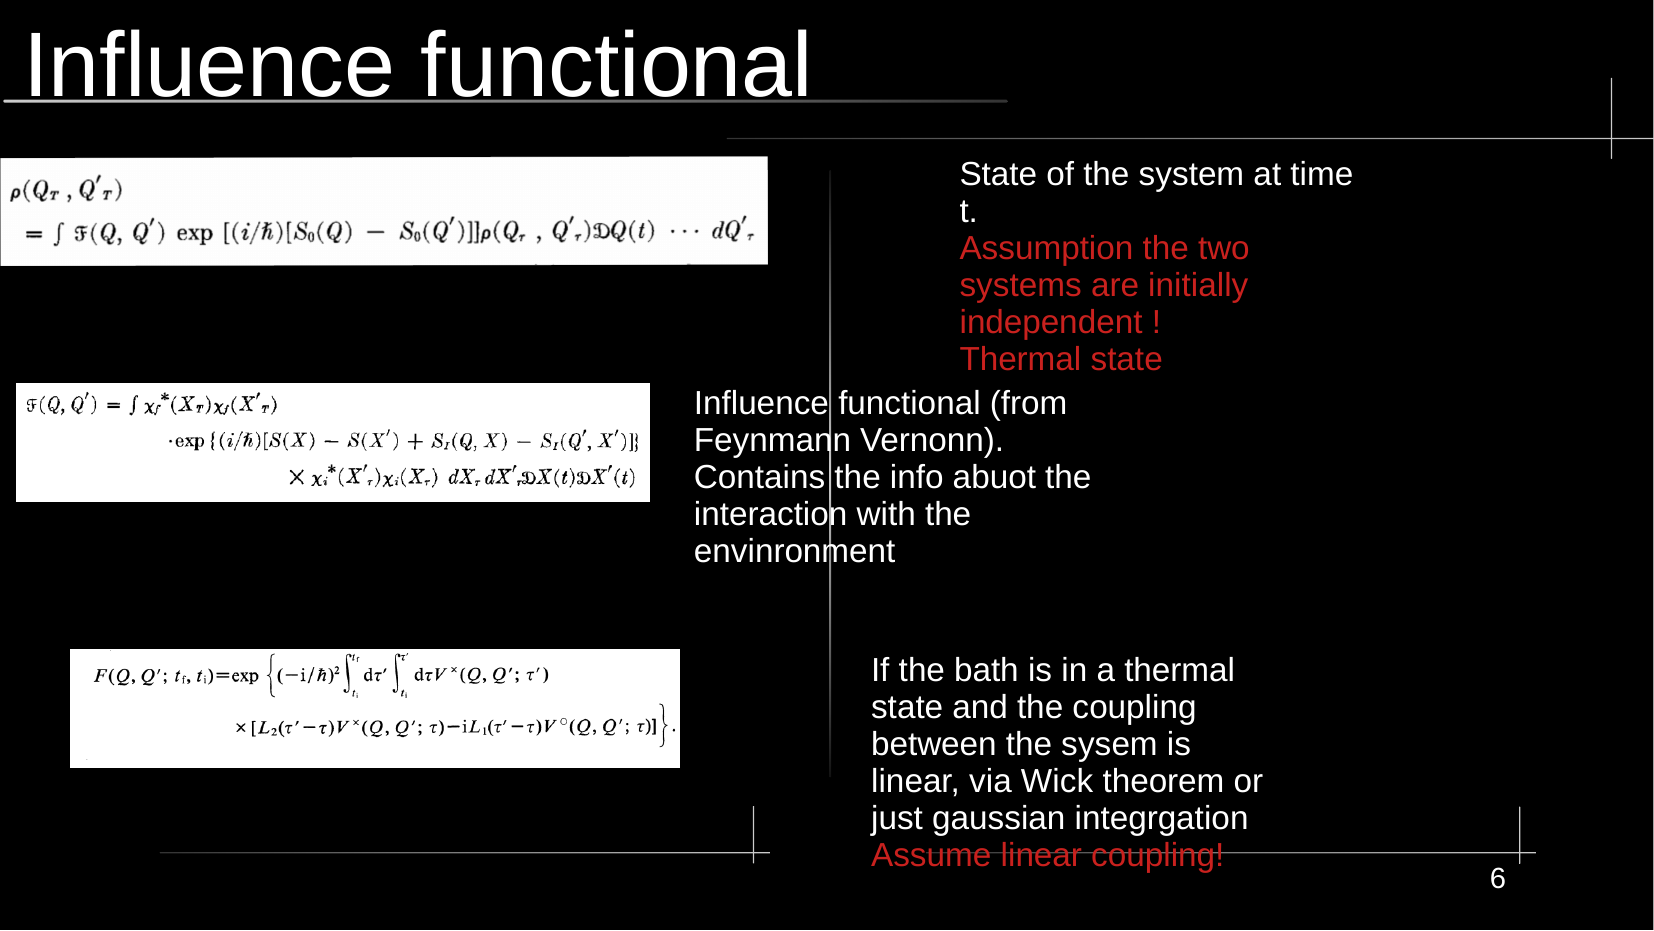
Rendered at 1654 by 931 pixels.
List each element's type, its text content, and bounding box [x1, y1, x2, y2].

title Influence functional [23, 11, 1589, 119]
picture [16, 383, 650, 502]
text_box If the bath is in a thermal state and the coupling between the sysem is linear, via Wick theorem or just gaussian integrgation Assume linear coupling! [856, 606, 1300, 916]
text_box Influence functional (from Feynmann Vernonn). Contains the info abuot the interaction with the envinronment [679, 339, 1123, 607]
text_box State of the system at time t. Assumption the two systems are initially independent ! Thermal state [944, 147, 1388, 385]
picture [0, 156, 768, 266]
picture [70, 649, 680, 768]
